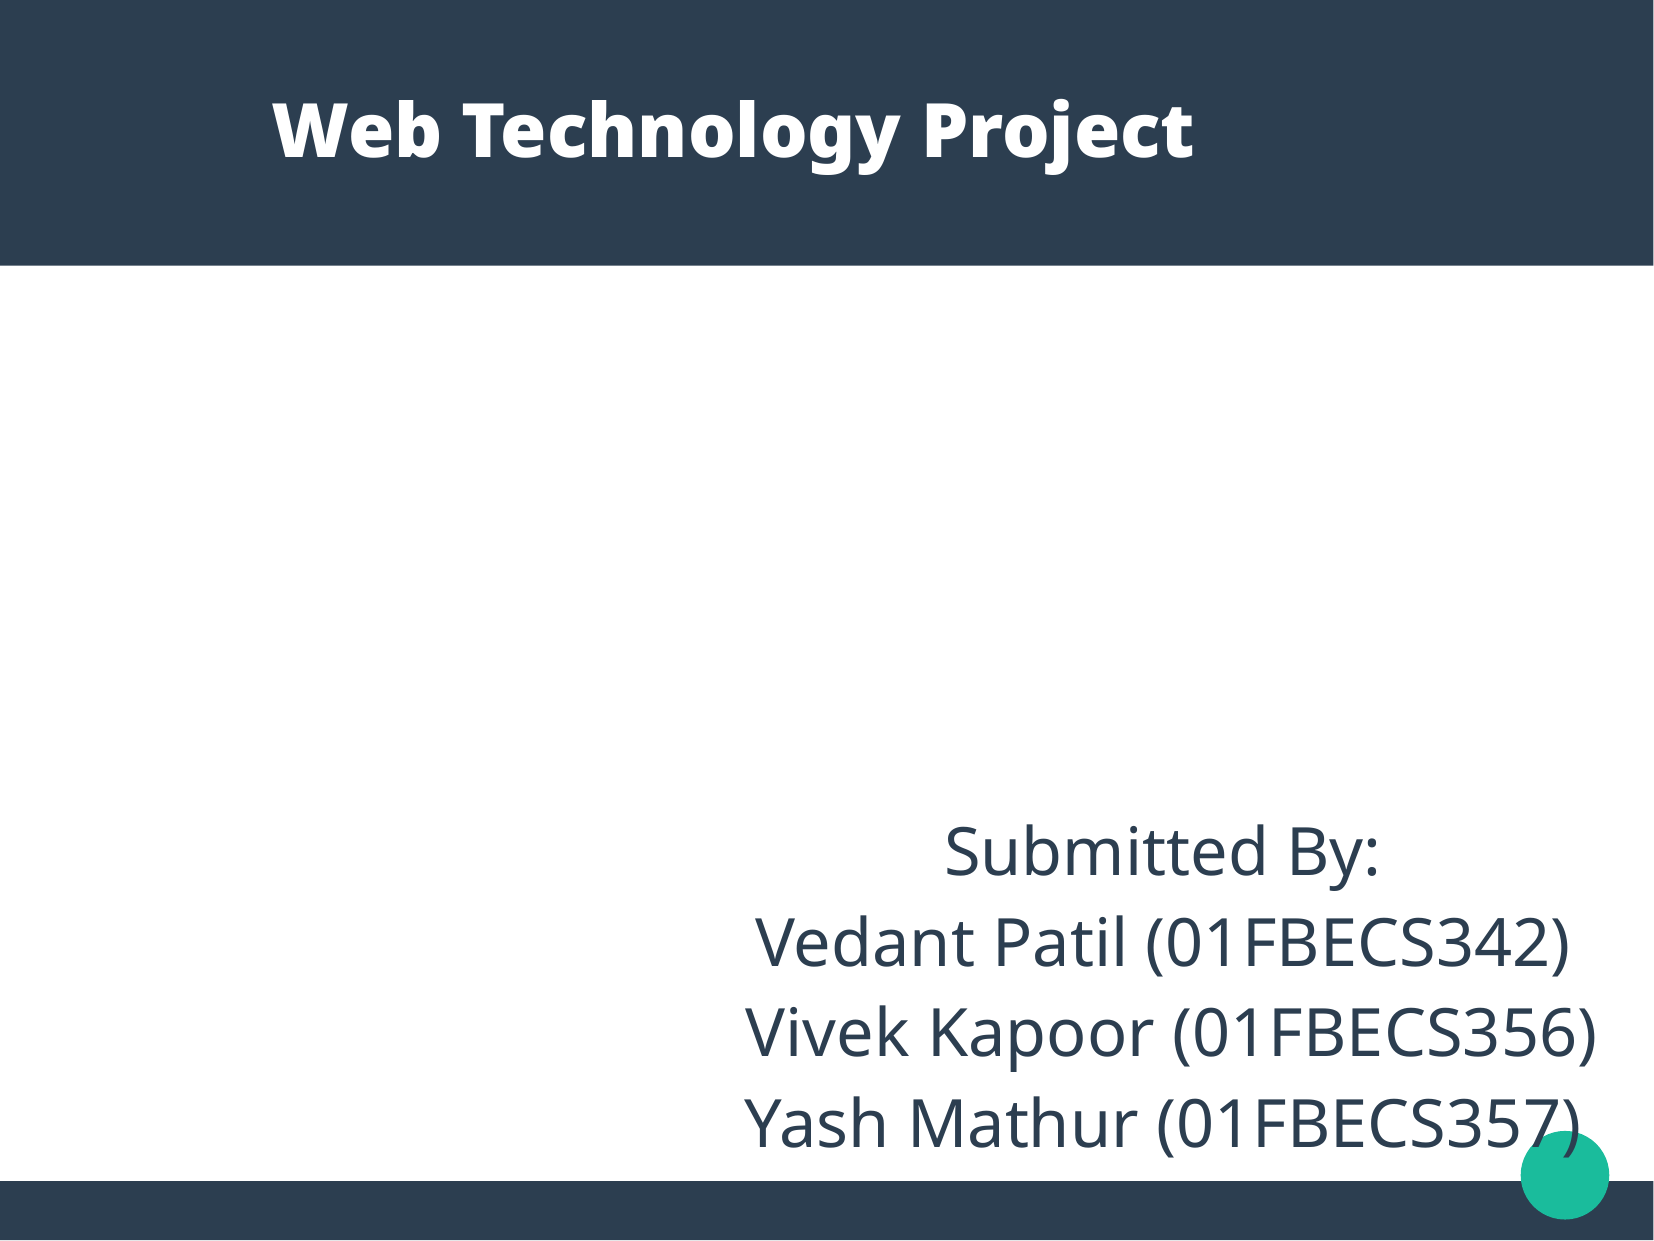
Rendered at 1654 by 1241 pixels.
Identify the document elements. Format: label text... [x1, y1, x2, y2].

title Web Technology Project [271, 49, 1654, 207]
subtitle Submitted By: Vedant Patil (01FBECS342) Vivek Kapoor (01FBECS356) Yash Mathur (01FBECS357) [673, 696, 1654, 1241]
